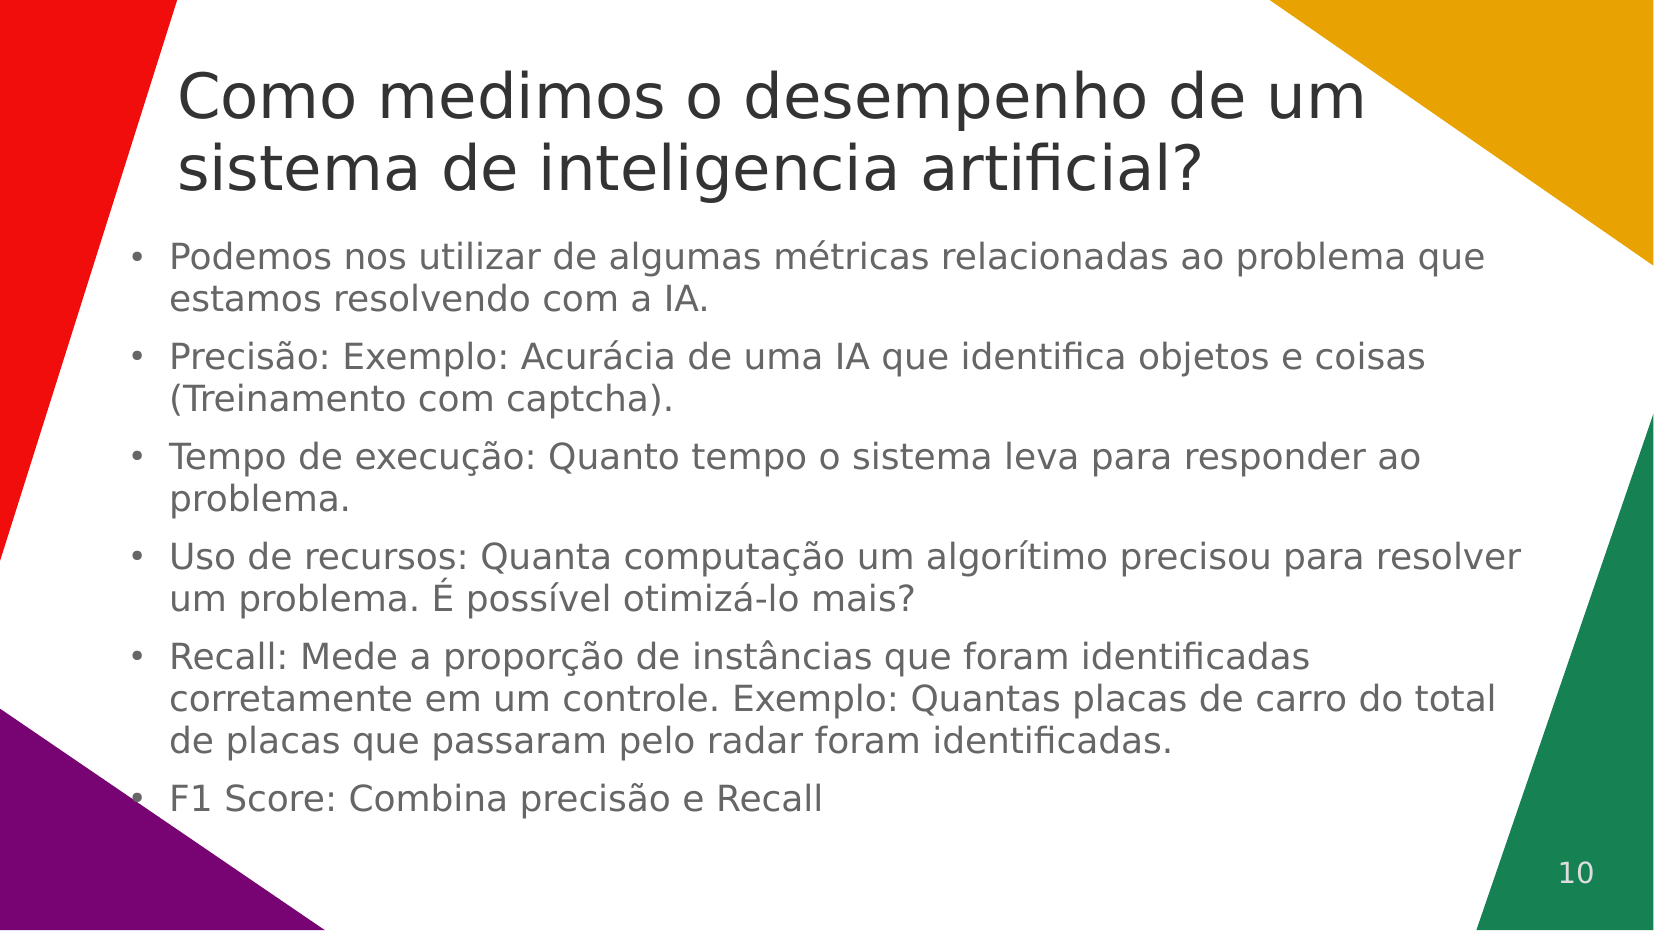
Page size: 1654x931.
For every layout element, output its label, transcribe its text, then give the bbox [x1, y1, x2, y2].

title Como medimos o desempenho de um sistema de inteligencia artificial? [177, 59, 1536, 207]
list Podemos nos utilizar de algumas métricas relacionadas ao problema que estamos resolvendo com a IA. Precisão: Exemplo: Acurácia de uma IA que identifica objetos e coisas (Treinamento com captcha). Tempo de execução: Quanto tempo o sistema leva para responder ao problema. Uso de recursos: Quanta computação um algorítimo precisou para resolver um problema. É possível otimizá-lo mais? Recall: Mede a proporção de instâncias que foram identificadas corretamente em um controle. Exemplo: Quantas placas de carro do total de placas que passaram pelo radar foram identificadas. F1 Score: Combina precisão e Recall [118, 236, 1536, 827]
